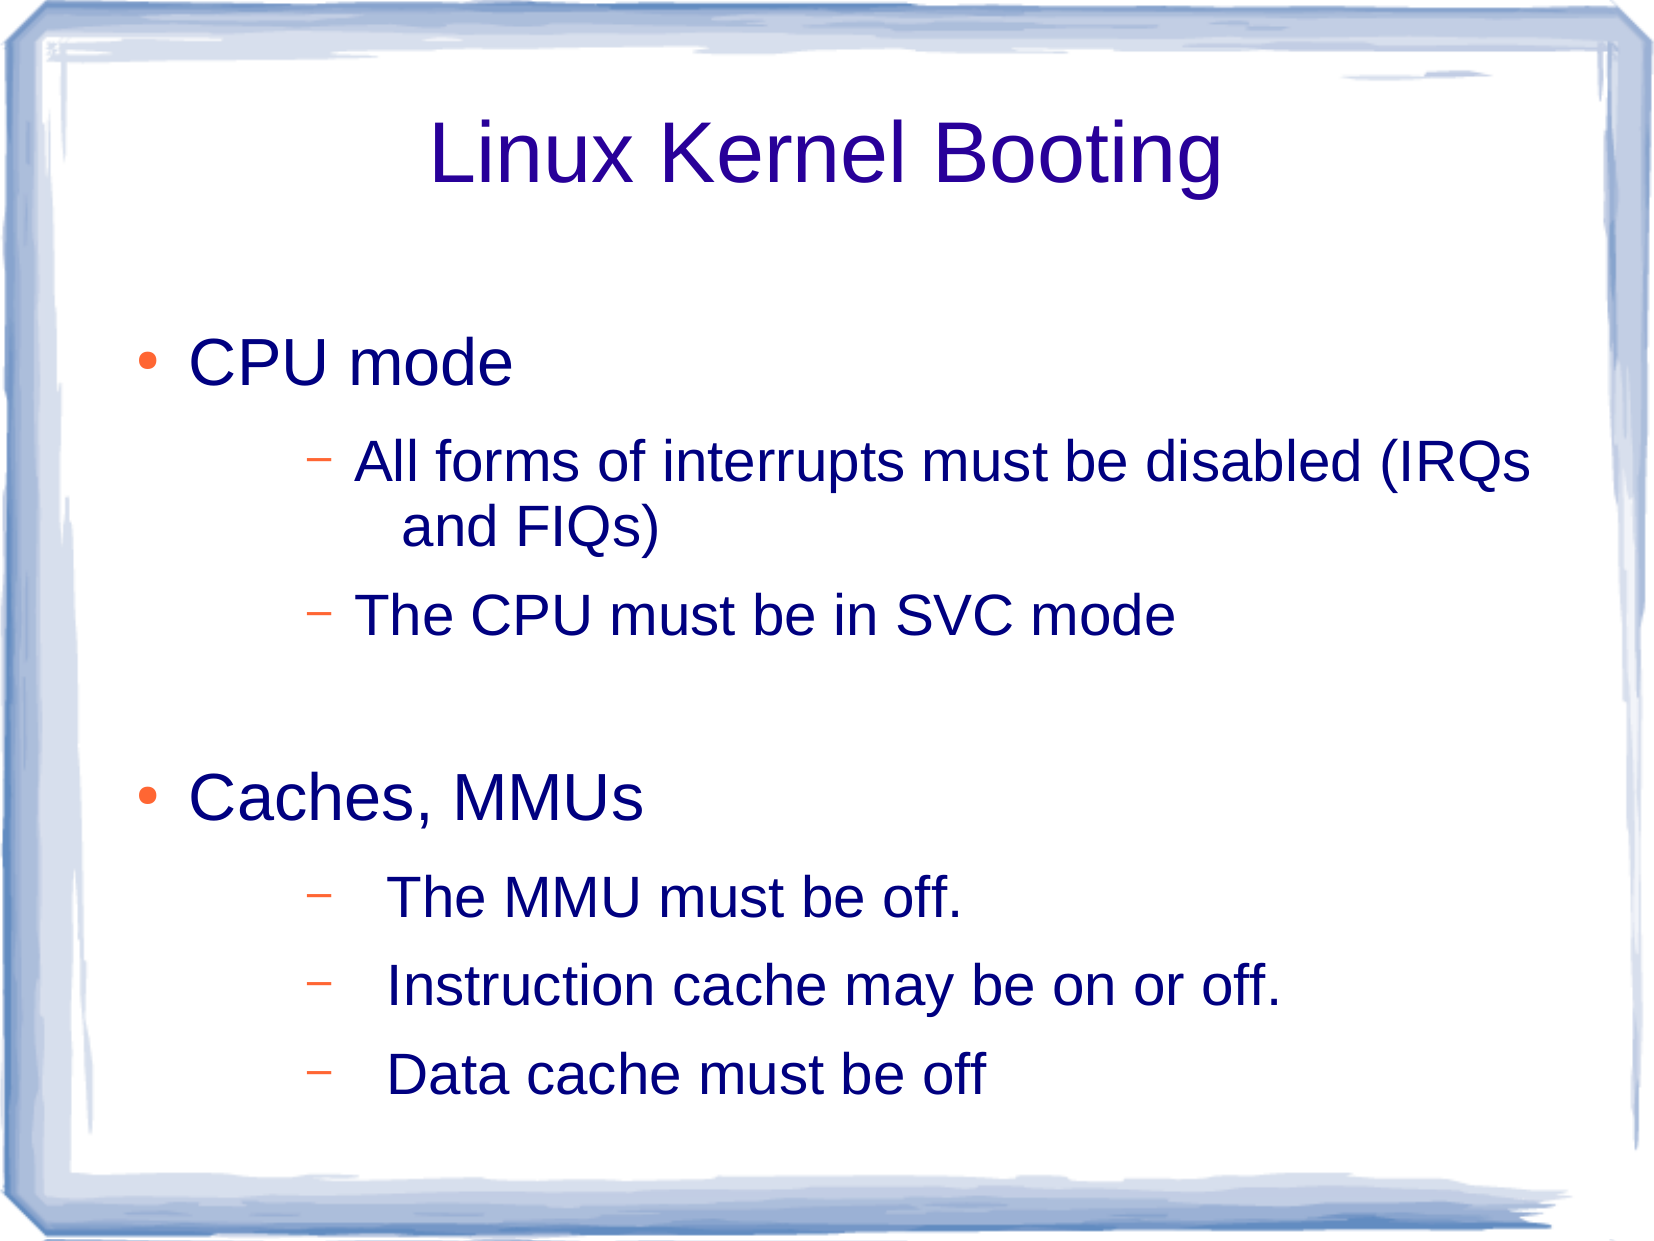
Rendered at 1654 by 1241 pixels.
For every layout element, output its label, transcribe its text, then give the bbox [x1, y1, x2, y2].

picture [0, 0, 1654, 1241]
list CPU mode All forms of interrupts must be disabled (IRQs and FIQs) The CPU must be in SVC mode Caches, MMUs The MMU must be off. Instruction cache may be on or off. Data cache must be off [118, 324, 1571, 1107]
title Linux Kernel Booting [82, 49, 1571, 257]
